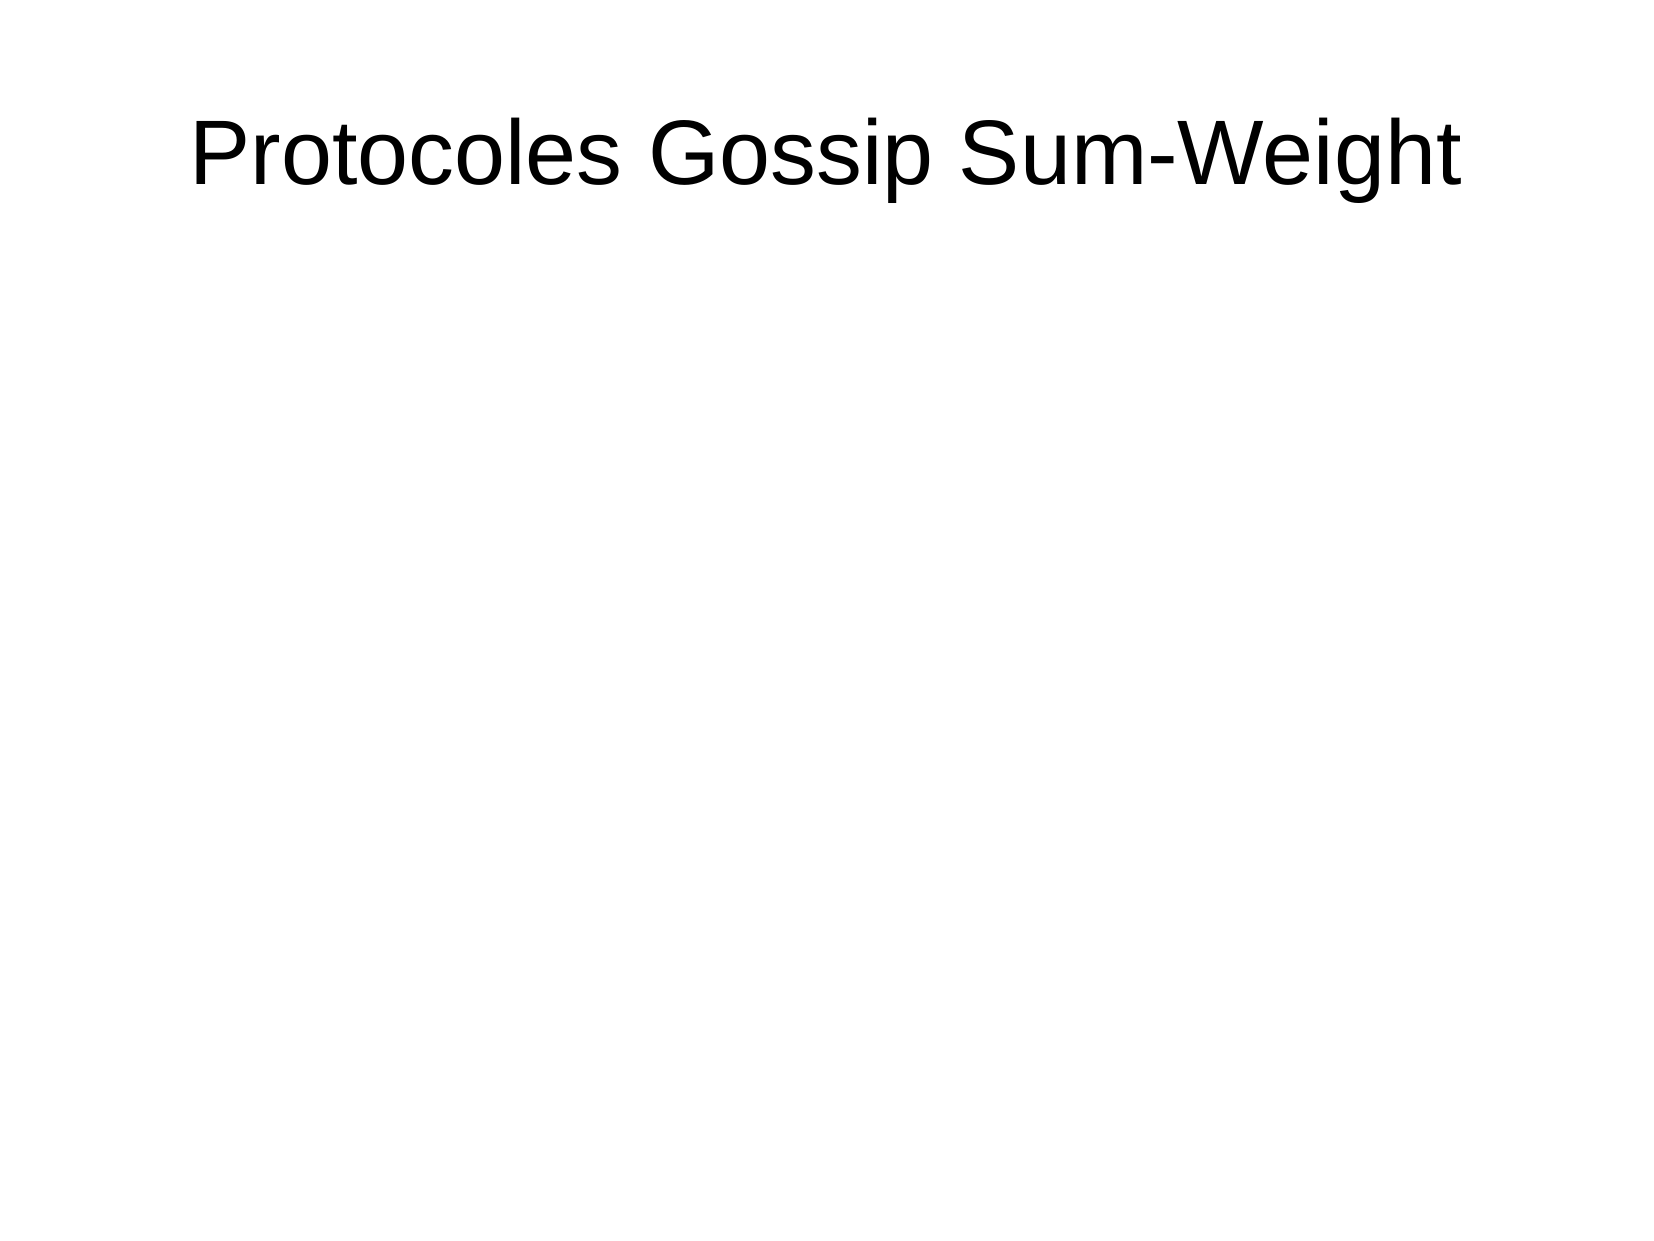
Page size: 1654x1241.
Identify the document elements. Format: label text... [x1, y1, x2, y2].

title Protocoles Gossip Sum-Weight [82, 49, 1571, 257]
